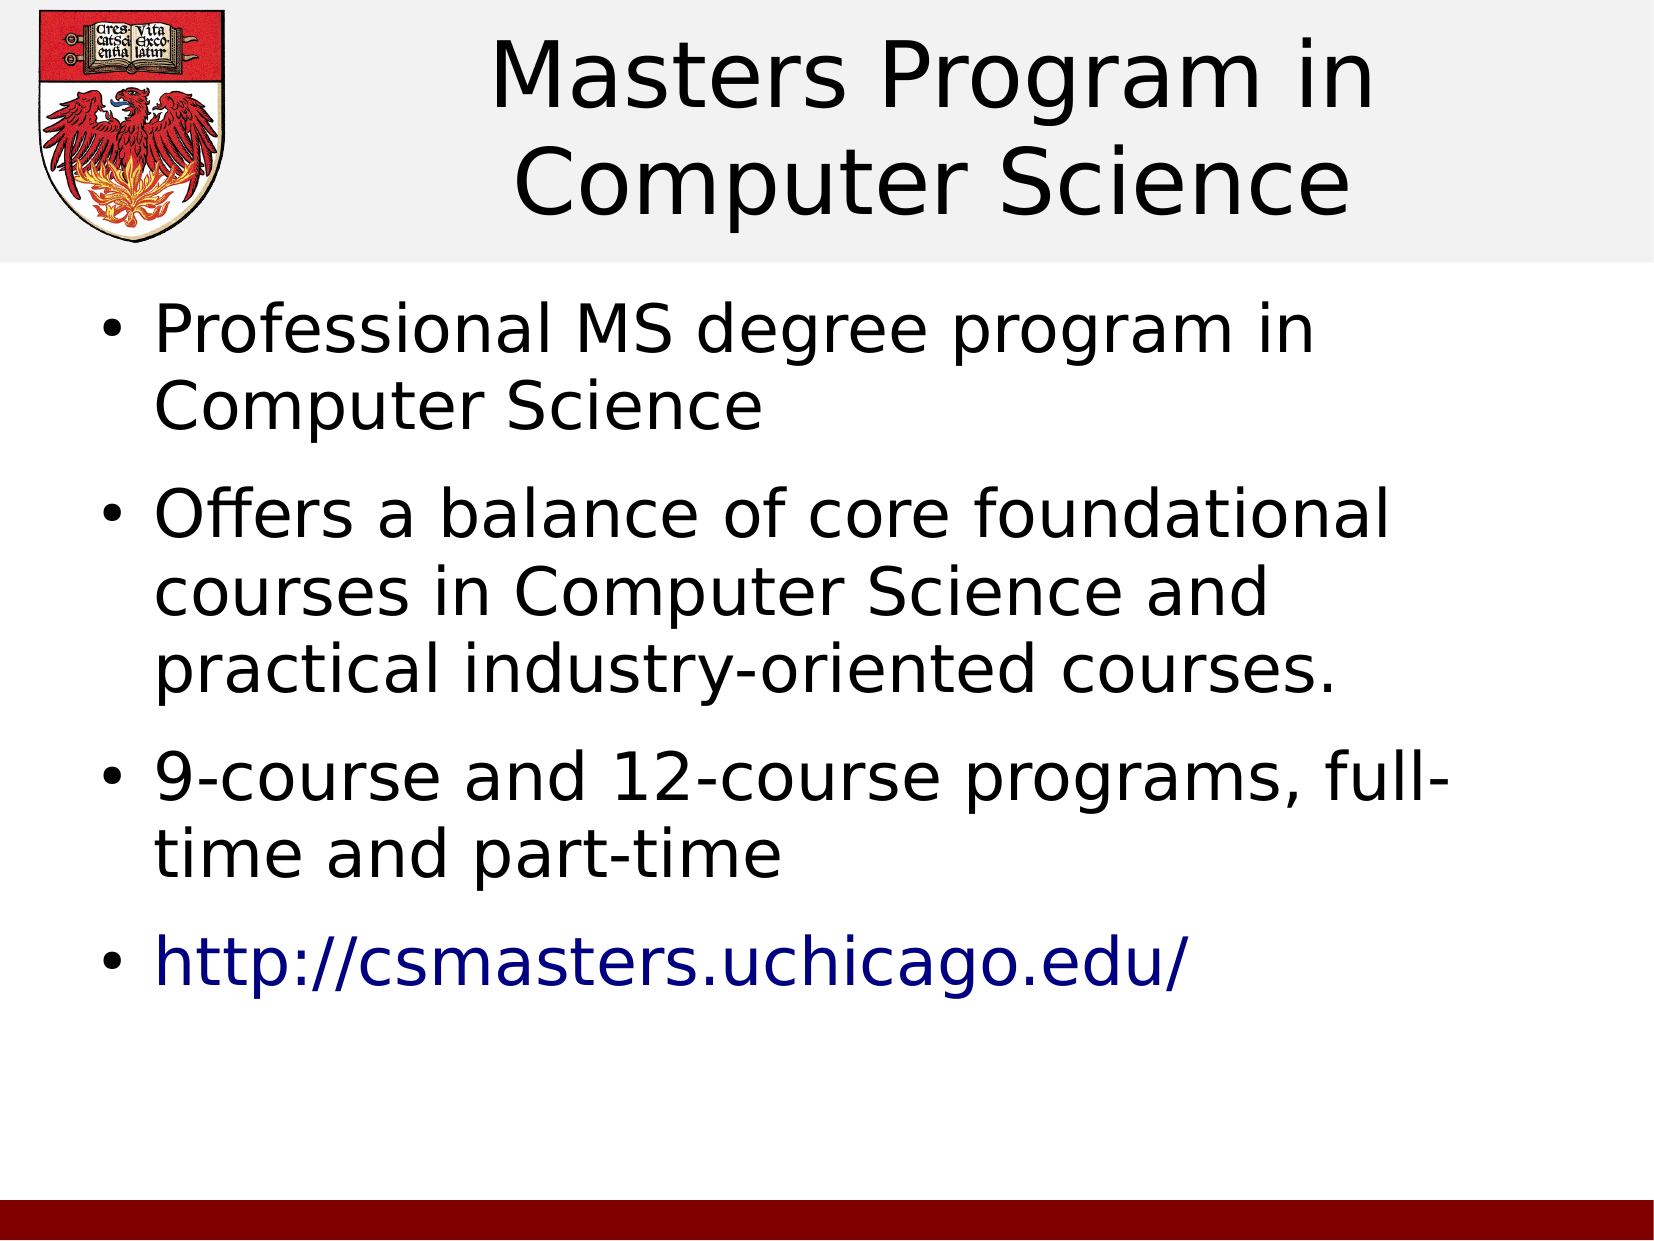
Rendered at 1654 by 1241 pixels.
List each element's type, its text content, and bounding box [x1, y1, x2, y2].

title Masters Program in Computer Science [298, 22, 1570, 237]
picture [37, 9, 226, 244]
list Professional MS degree program in Computer Science Offers a balance of core foundational courses in Computer Science and practical industry-oriented courses. 9-course and 12-course programs, full-time and part-time http://csmasters.uchicago.edu/ [82, 290, 1571, 1010]
